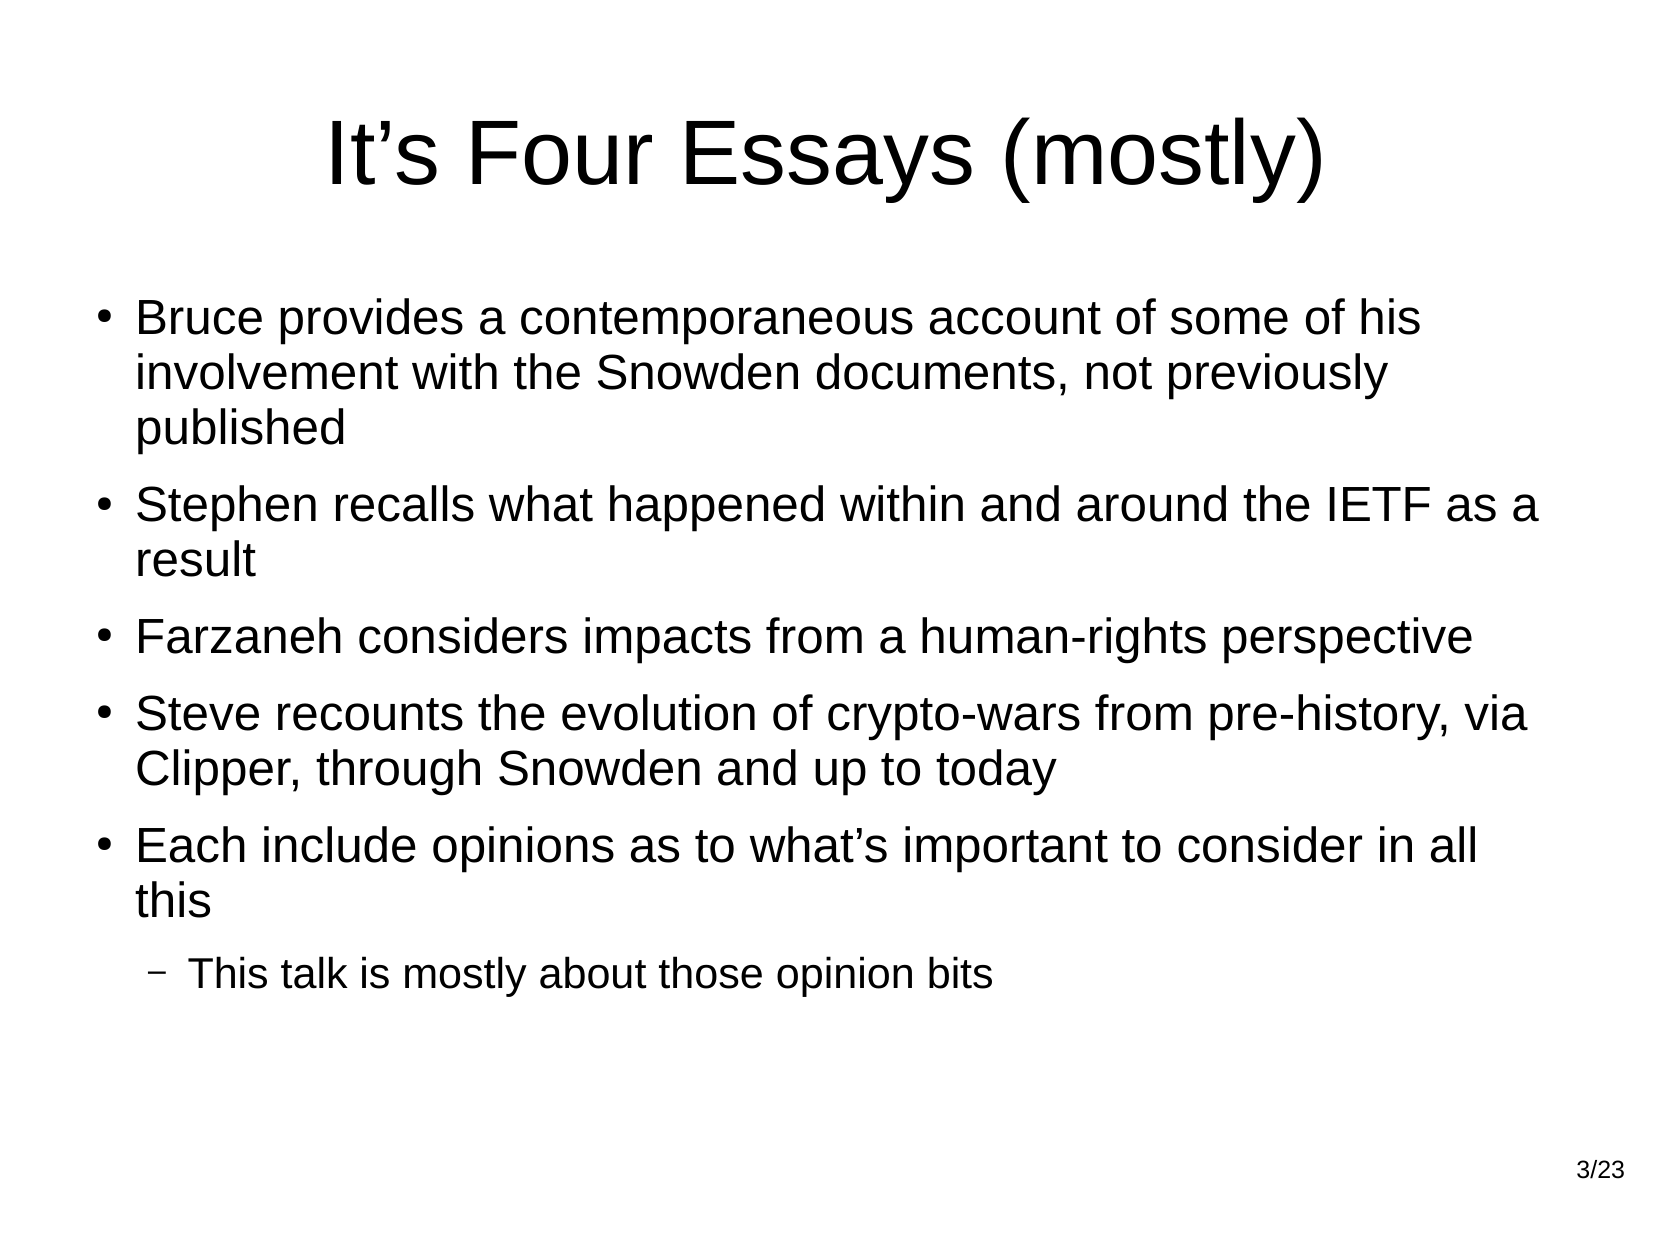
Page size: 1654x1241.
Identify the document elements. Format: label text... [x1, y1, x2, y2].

list Bruce provides a contemporaneous account of some of his involvement with the Snowden documents, not previously published Stephen recalls what happened within and around the IETF as a result Farzaneh considers impacts from a human-rights perspective Steve recounts the evolution of crypto-wars from pre-history, via Clipper, through Snowden and up to today Each include opinions as to what’s important to consider in all this This talk is mostly about those opinion bits [82, 290, 1571, 1010]
title It’s Four Essays (mostly) [82, 49, 1571, 257]
